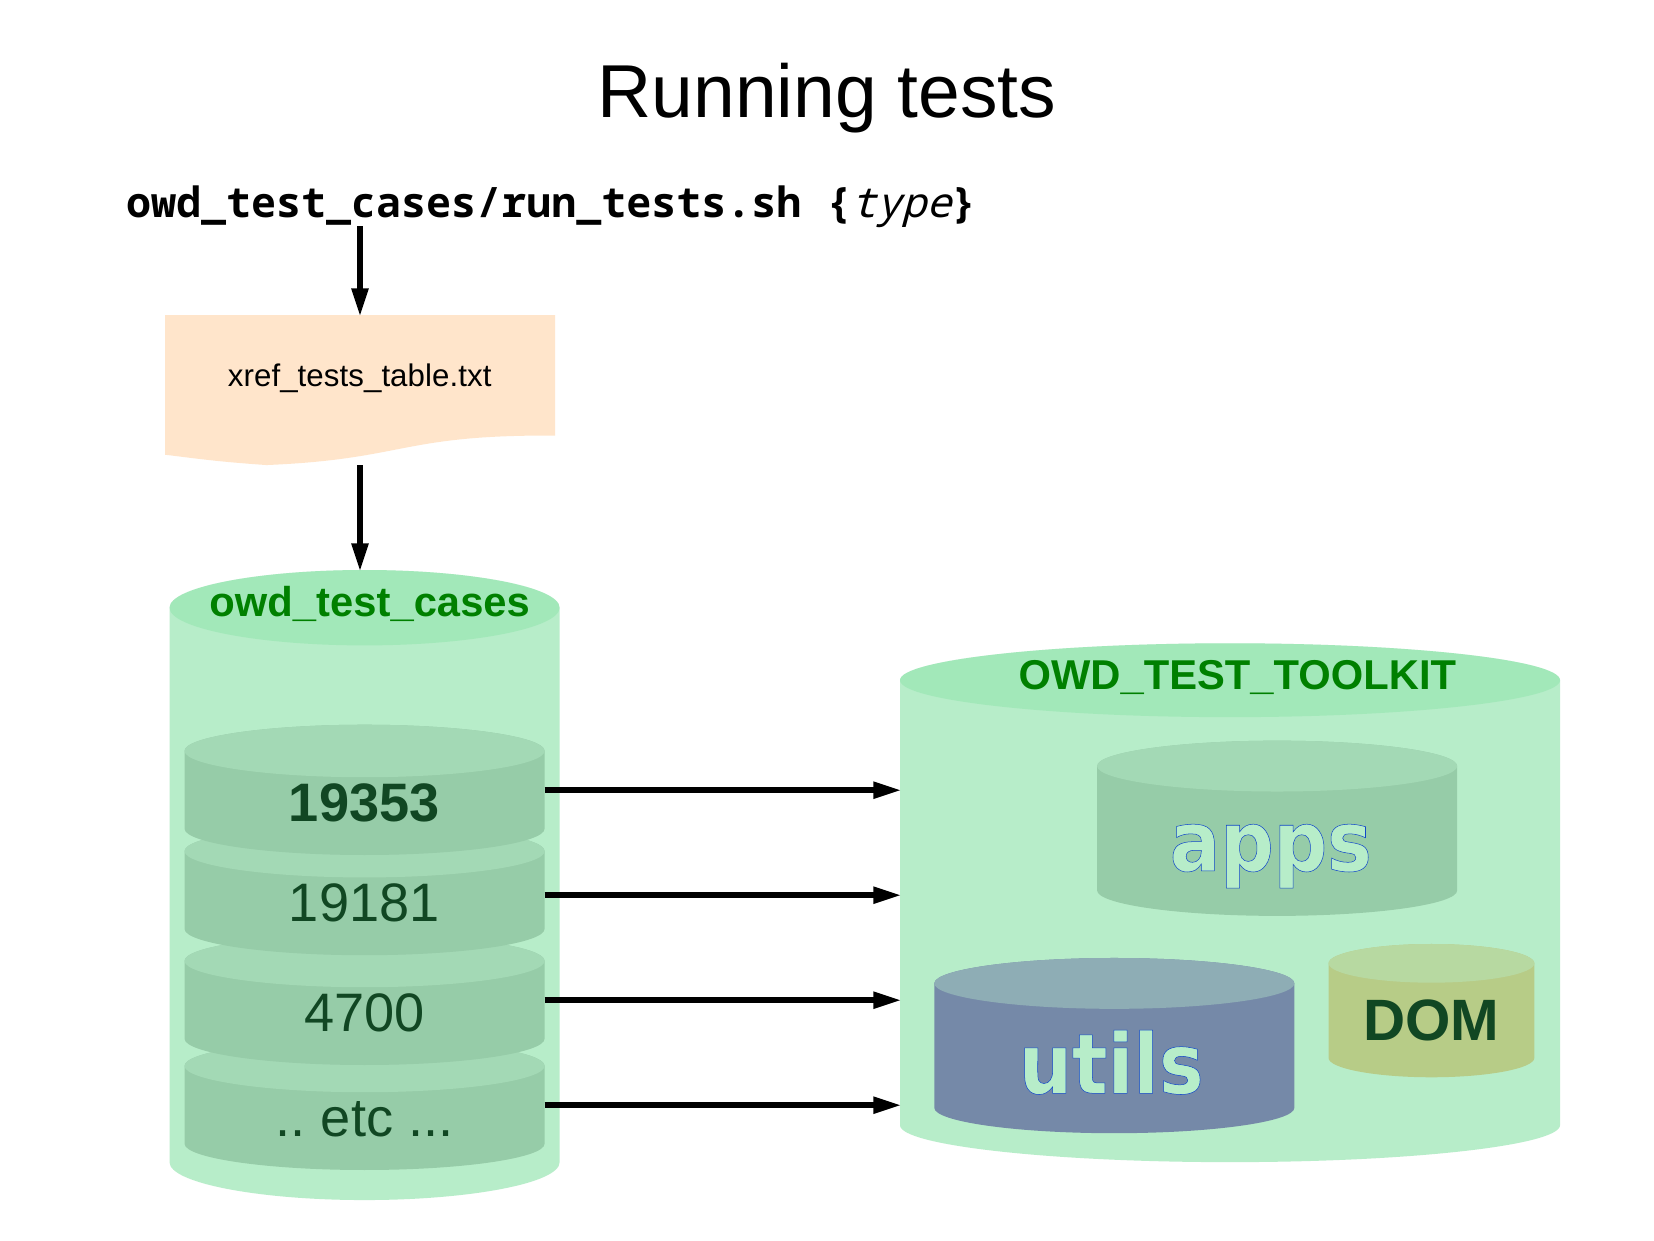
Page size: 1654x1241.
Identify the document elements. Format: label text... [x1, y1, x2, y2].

text_box xref_tests_table.txt [165, 315, 556, 466]
title owd_test_cases [169, 570, 571, 634]
text_box owd_test_cases/run_tests.sh {type} [111, 196, 856, 222]
text_box [169, 634, 560, 1201]
title Running tests [82, 0, 1571, 196]
title OWD_TEST_TOOLKIT [960, 643, 1516, 707]
text_box [900, 681, 1561, 1163]
